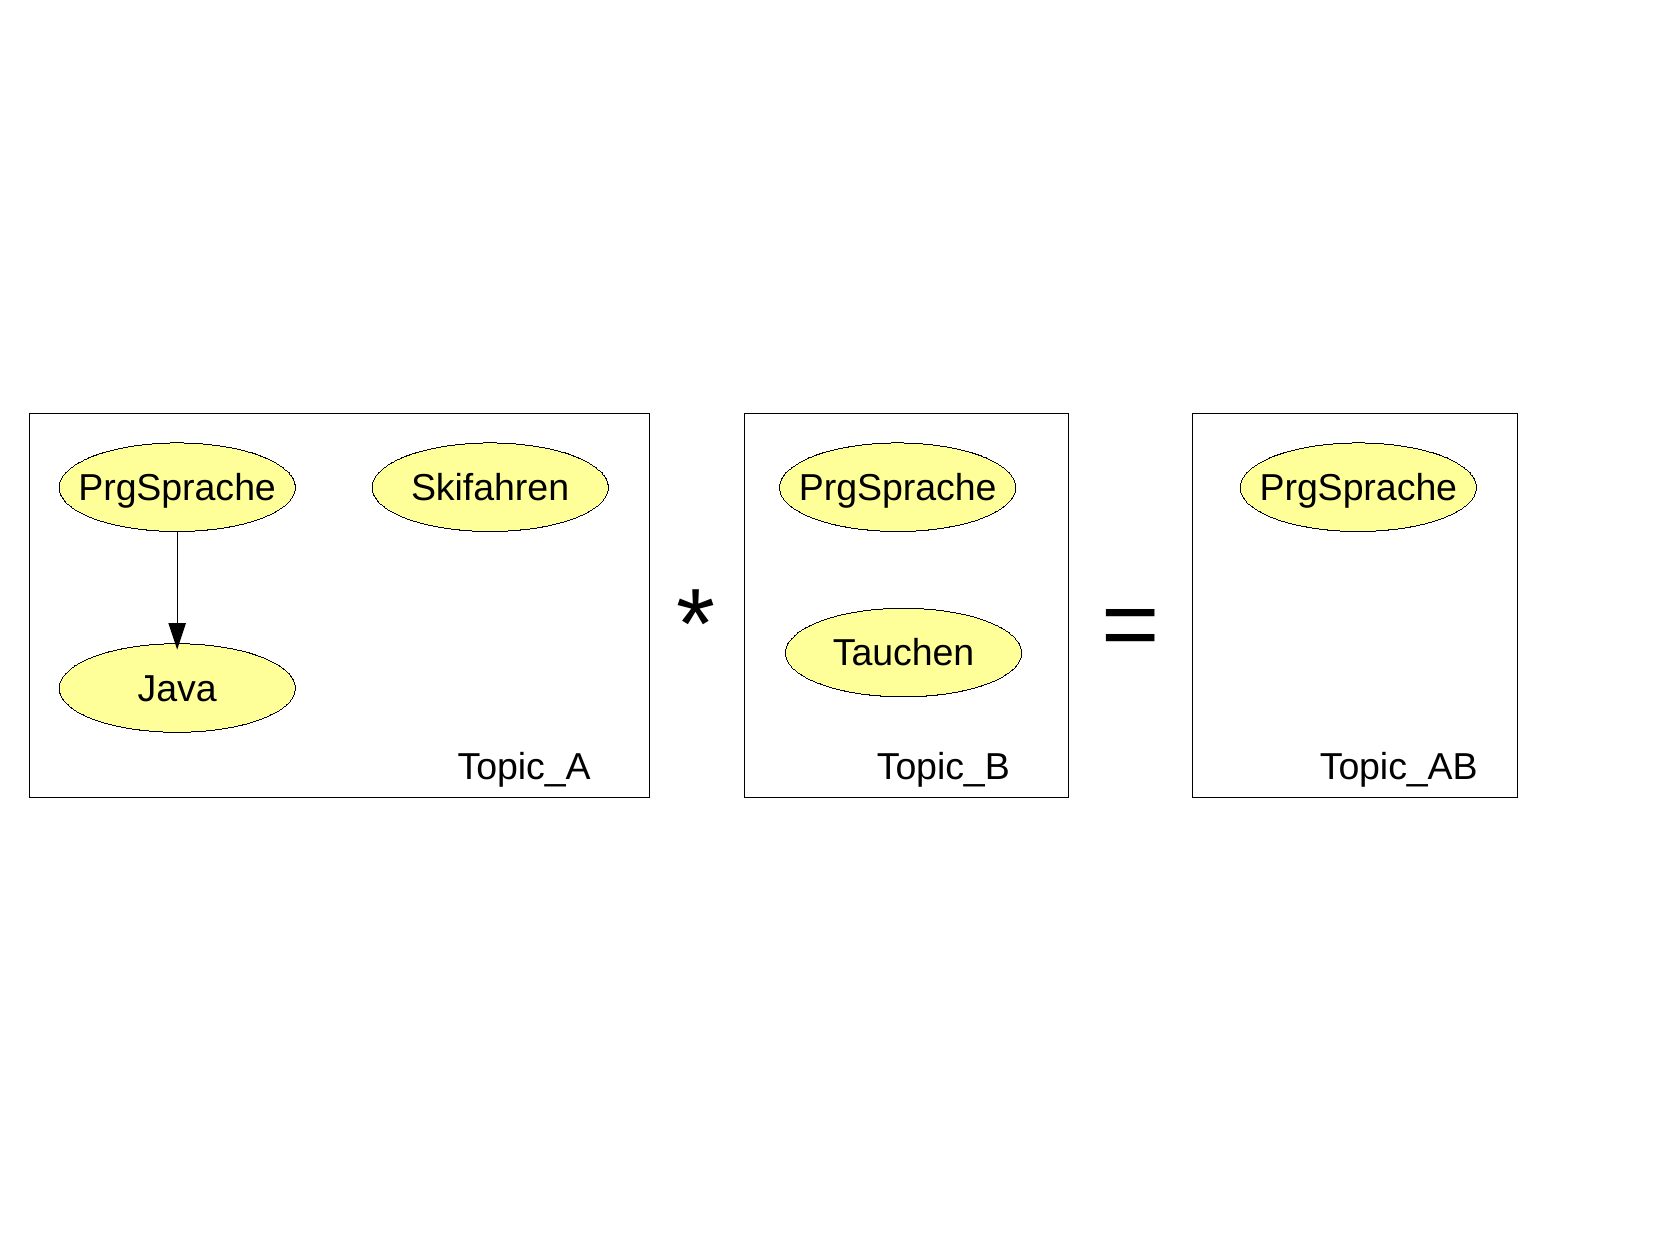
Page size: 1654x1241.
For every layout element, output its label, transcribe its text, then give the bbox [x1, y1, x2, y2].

text_box Topic_A [442, 738, 650, 796]
text_box Java [59, 643, 296, 733]
text_box Skifahren [372, 442, 609, 532]
text_box Topic_B [862, 738, 1069, 796]
text_box PrgSprache [779, 442, 1016, 532]
text_box PrgSprache [1240, 442, 1477, 532]
text_box Topic_AB [1305, 738, 1512, 796]
text_box Tauchen [785, 608, 1022, 697]
text_box PrgSprache [59, 442, 296, 532]
text_box = [1086, 561, 1176, 688]
text_box * [661, 561, 751, 688]
